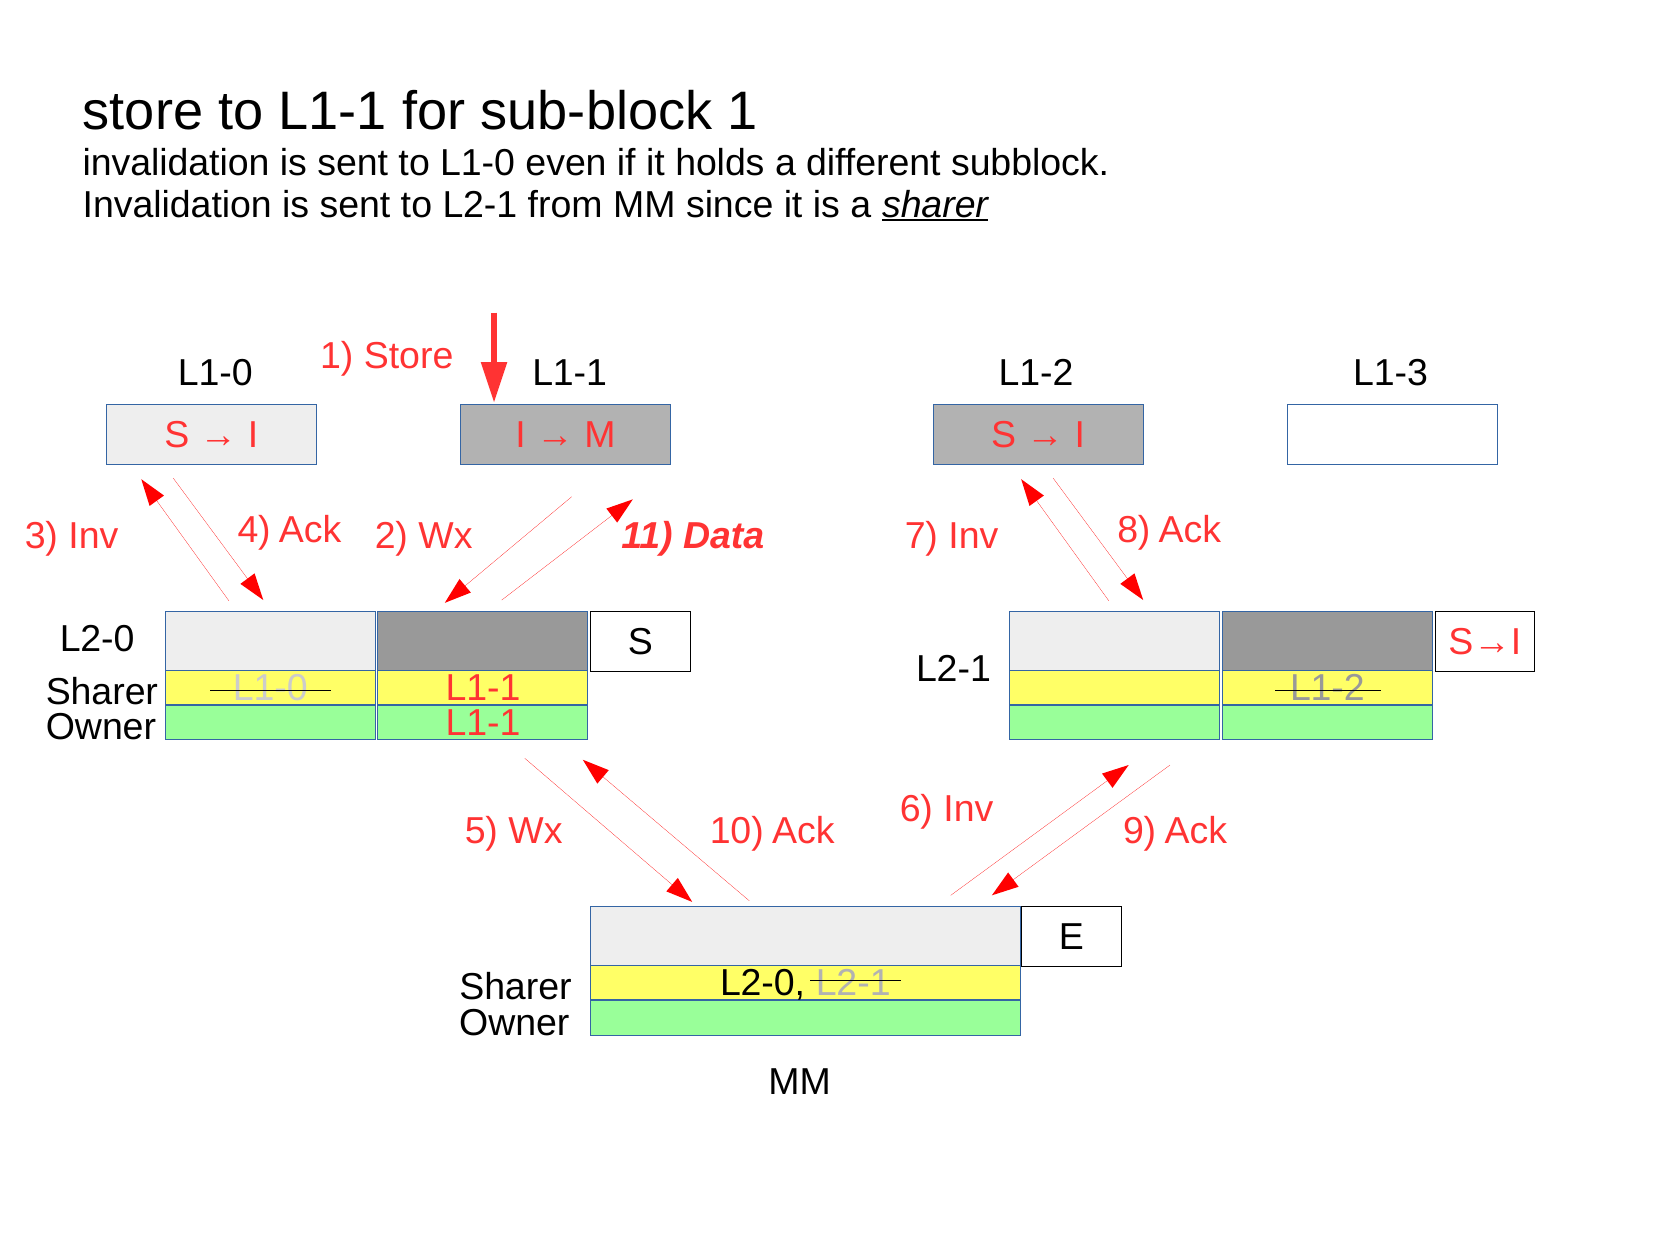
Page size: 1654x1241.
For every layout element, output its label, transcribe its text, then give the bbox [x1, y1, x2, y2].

title store to L1-1 for sub-block 1 invalidation is sent to L1-0 even if it holds a different subblock. Invalidation is sent to L2-1 from MM since it is a sharer [82, 49, 1571, 257]
text_box L1-2 [1222, 670, 1433, 705]
text_box I → M [460, 404, 671, 465]
text_box L1-2 [983, 344, 1119, 402]
text_box Owner [444, 1016, 585, 1051]
text_box Sharer [444, 958, 587, 1016]
text_box 9) Ack [1108, 802, 1293, 860]
text_box E [1021, 906, 1122, 967]
text_box Owner [31, 720, 171, 756]
text_box 1) Store [305, 327, 494, 385]
text_box 6) Inv [885, 780, 1051, 837]
text_box S→I [1435, 611, 1535, 672]
text_box [1009, 611, 1220, 740]
text_box L2-1 [901, 639, 1037, 697]
text_box L1-1 [517, 344, 653, 402]
text_box [171, 705, 376, 740]
text_box [377, 611, 588, 670]
text_box L1-3 [1338, 344, 1474, 402]
text_box L1-1 [377, 670, 588, 705]
text_box L1-1 [377, 705, 588, 740]
text_box [590, 906, 1021, 965]
text_box 10) Ack [695, 802, 879, 860]
text_box S → I [933, 404, 1144, 465]
text_box L1-0 [163, 344, 299, 402]
text_box 4) Ack [222, 501, 407, 559]
text_box 7) Inv [889, 507, 1036, 564]
text_box L2-0, L2-1 [590, 965, 1021, 1000]
text_box Sharer [31, 662, 174, 720]
text_box [1222, 611, 1433, 670]
text_box 5) Wx [450, 802, 609, 860]
text_box [1287, 404, 1498, 465]
text_box 3) Inv [10, 507, 156, 564]
text_box L1-0 [174, 670, 376, 705]
text_box [590, 1000, 1021, 1036]
text_box S → I [106, 404, 317, 465]
text_box 6) Inv [1032, 823, 1051, 837]
text_box S [590, 611, 691, 672]
text_box 11) Data [606, 507, 796, 565]
text_box 2) Wx [360, 507, 515, 565]
text_box L2-0 [45, 610, 181, 668]
text_box 8) Ack [1102, 501, 1287, 559]
text_box [1222, 705, 1433, 740]
text_box MM [753, 1053, 889, 1111]
text_box [174, 611, 376, 670]
